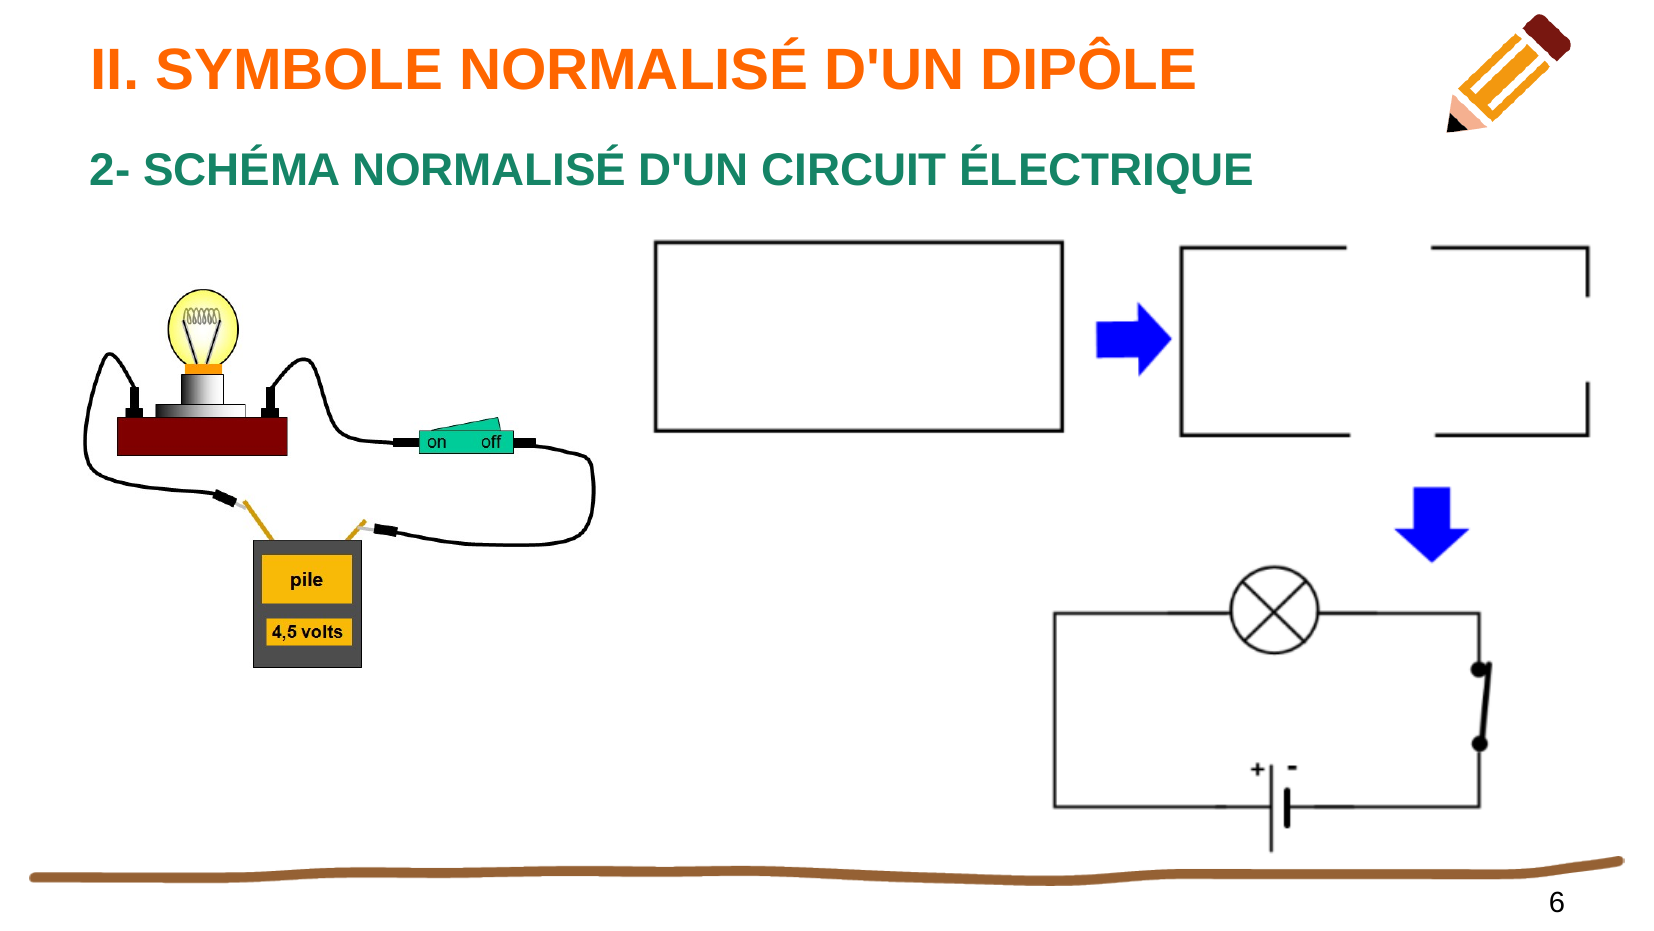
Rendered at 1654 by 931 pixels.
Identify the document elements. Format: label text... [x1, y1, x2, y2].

picture [637, 224, 1072, 452]
text_box 2- SCHÉMA NORMALISÉ D'UN CIRCUIT ÉLECTRIQUE [75, 136, 1577, 203]
title II. SYMBOLE NORMALISÉ D'UN DIPÔLE [19, 4, 1408, 135]
picture [1087, 231, 1614, 451]
picture [75, 278, 606, 676]
picture [1446, 14, 1571, 133]
picture [29, 476, 1625, 886]
